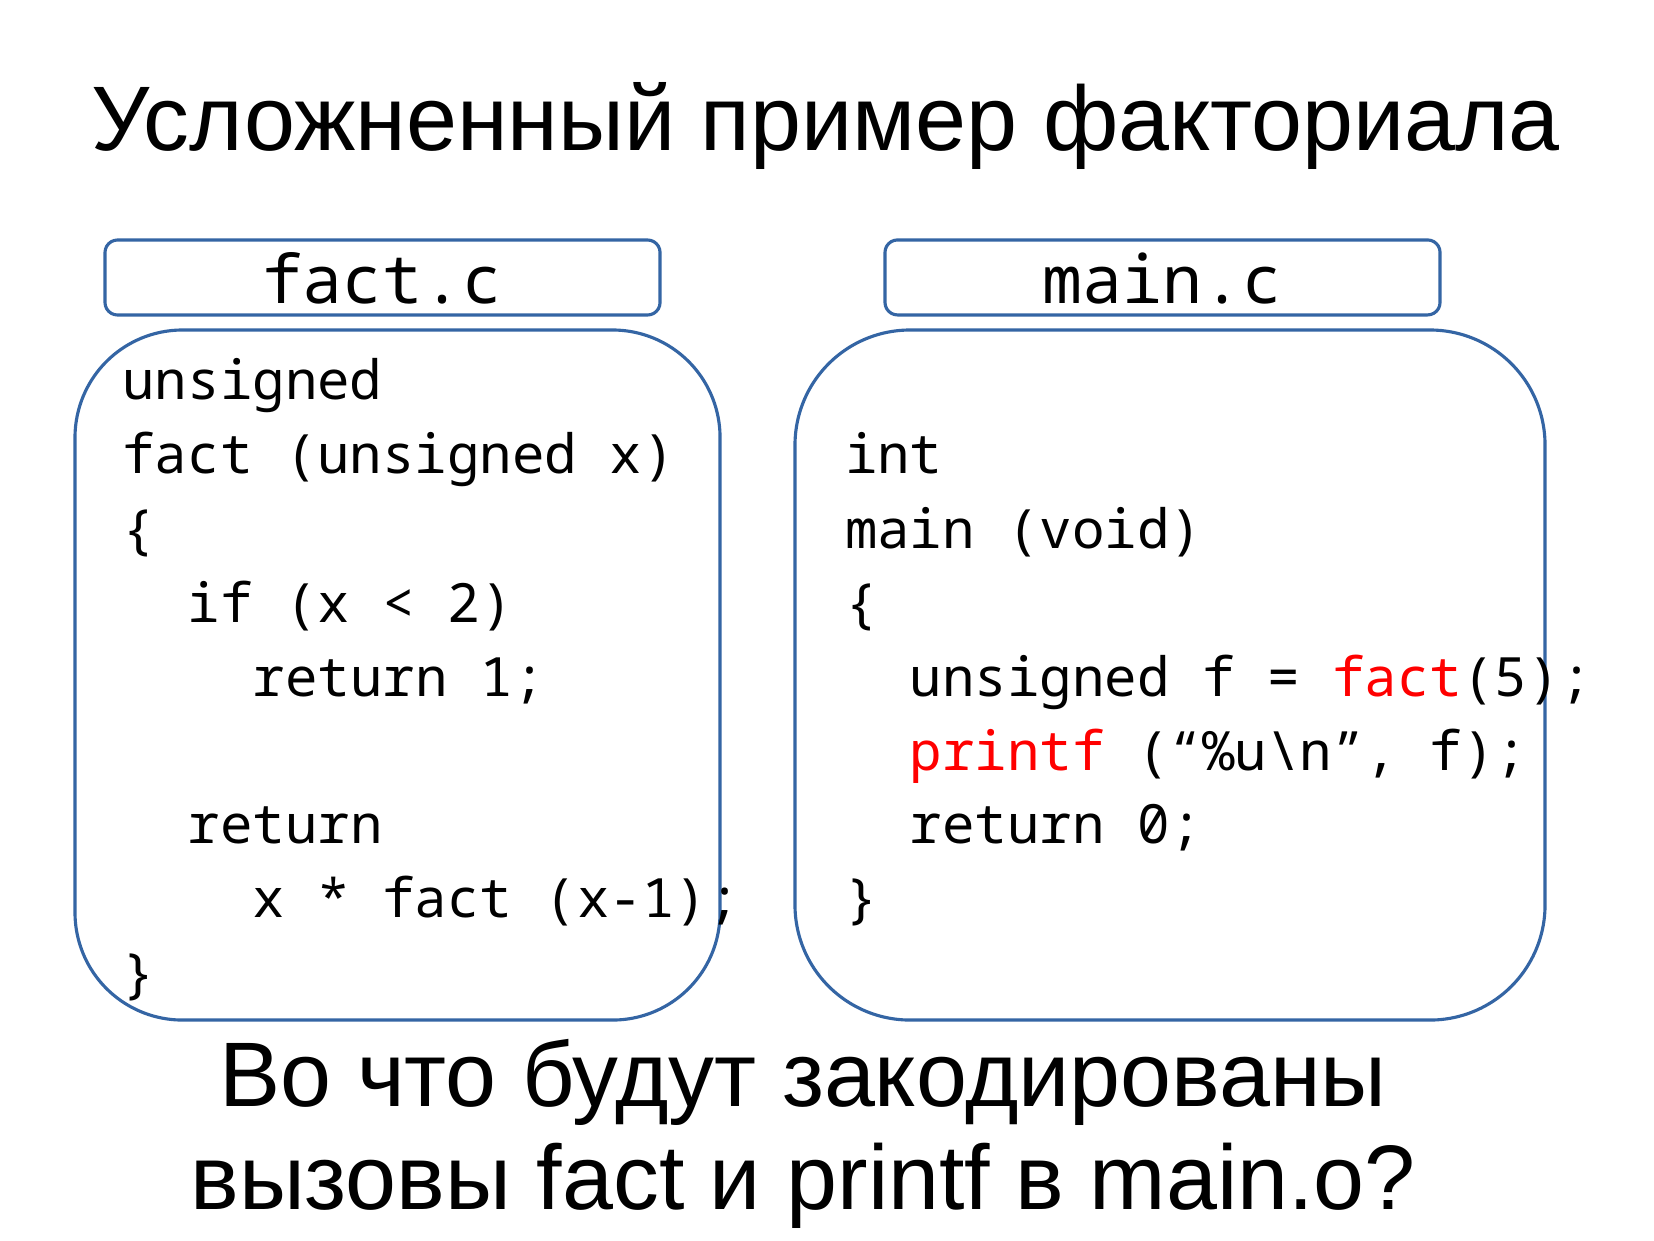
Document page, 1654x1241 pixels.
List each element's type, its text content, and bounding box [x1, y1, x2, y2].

text_box fact.c [105, 240, 661, 316]
title Во что будут закодированы вызовы fact и printf в main.o? [60, 1022, 1549, 1231]
title Усложненный пример факториала [82, 15, 1571, 223]
text_box unsigned fact (unsigned x) { if (x < 2) return 1; return x * fact (x-1); } [75, 330, 721, 1021]
text_box int main (void) { unsigned f = fact(5); printf (“%u\n”, f); return 0; } [795, 330, 1546, 1021]
text_box main.c [885, 239, 1441, 315]
